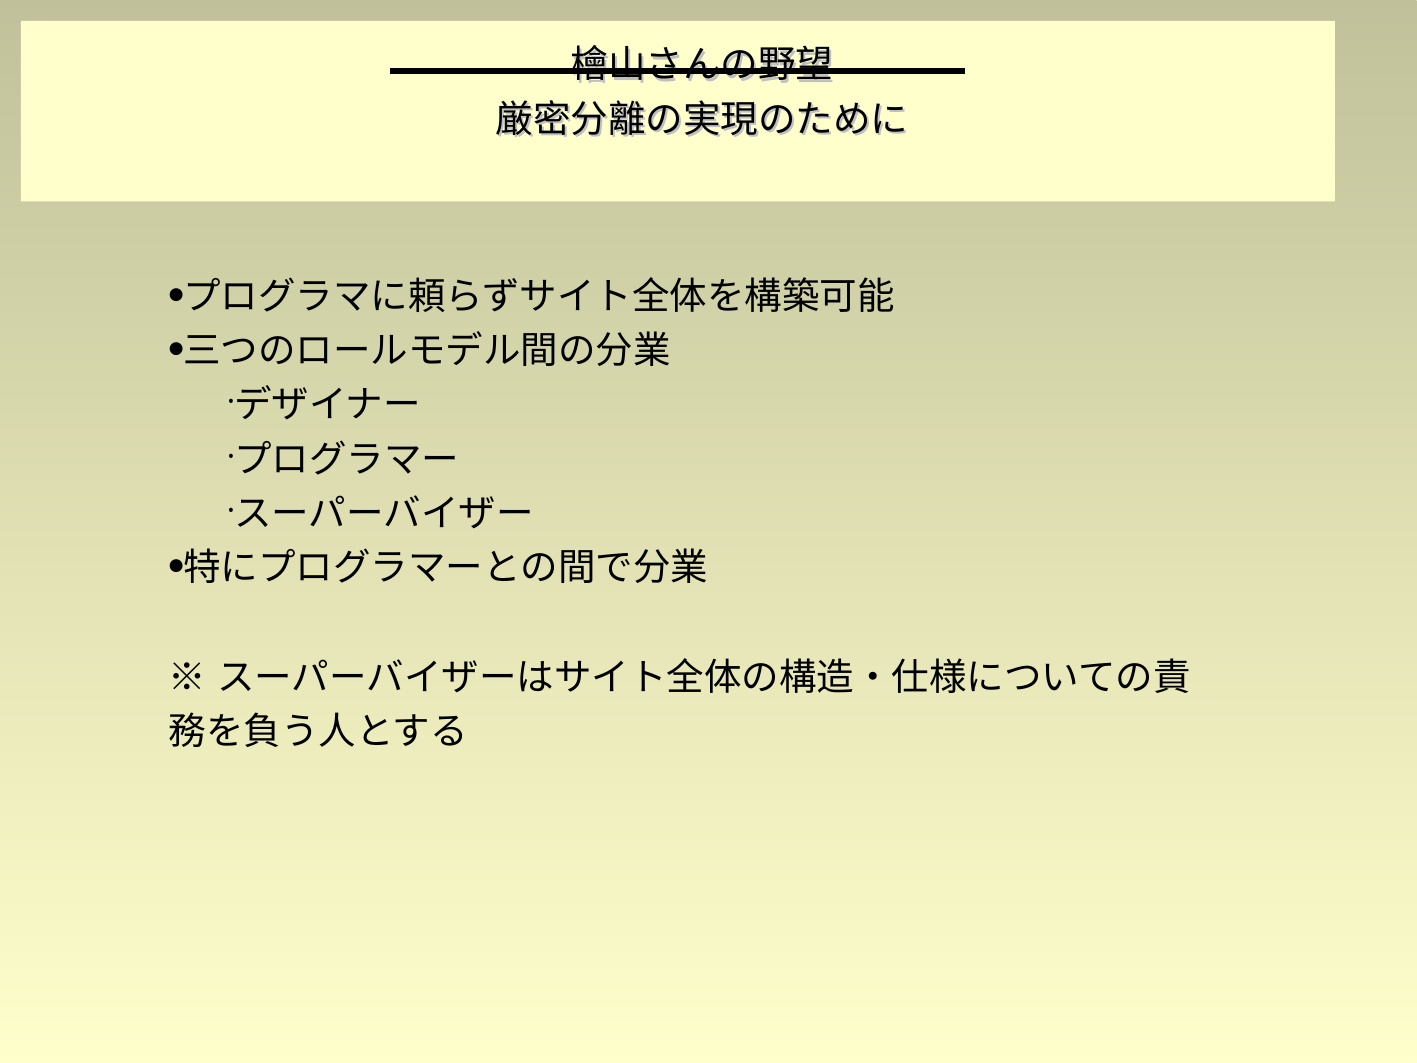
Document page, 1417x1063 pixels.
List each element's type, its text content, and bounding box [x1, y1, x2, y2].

text_box 檜山さんの野望 厳密分離の実現のために [31, 27, 1373, 293]
text_box プログラマに頼らずサイト全体を構築可能 三つのロールモデル間の分業 デザイナー プログラマー スーパーバイザー 特にプログラマーとの間で分業 ※スーパーバイザーはサイト全体の構造・仕様についての責務を負う人とする [154, 258, 1228, 1017]
text_box [20, 20, 1335, 202]
